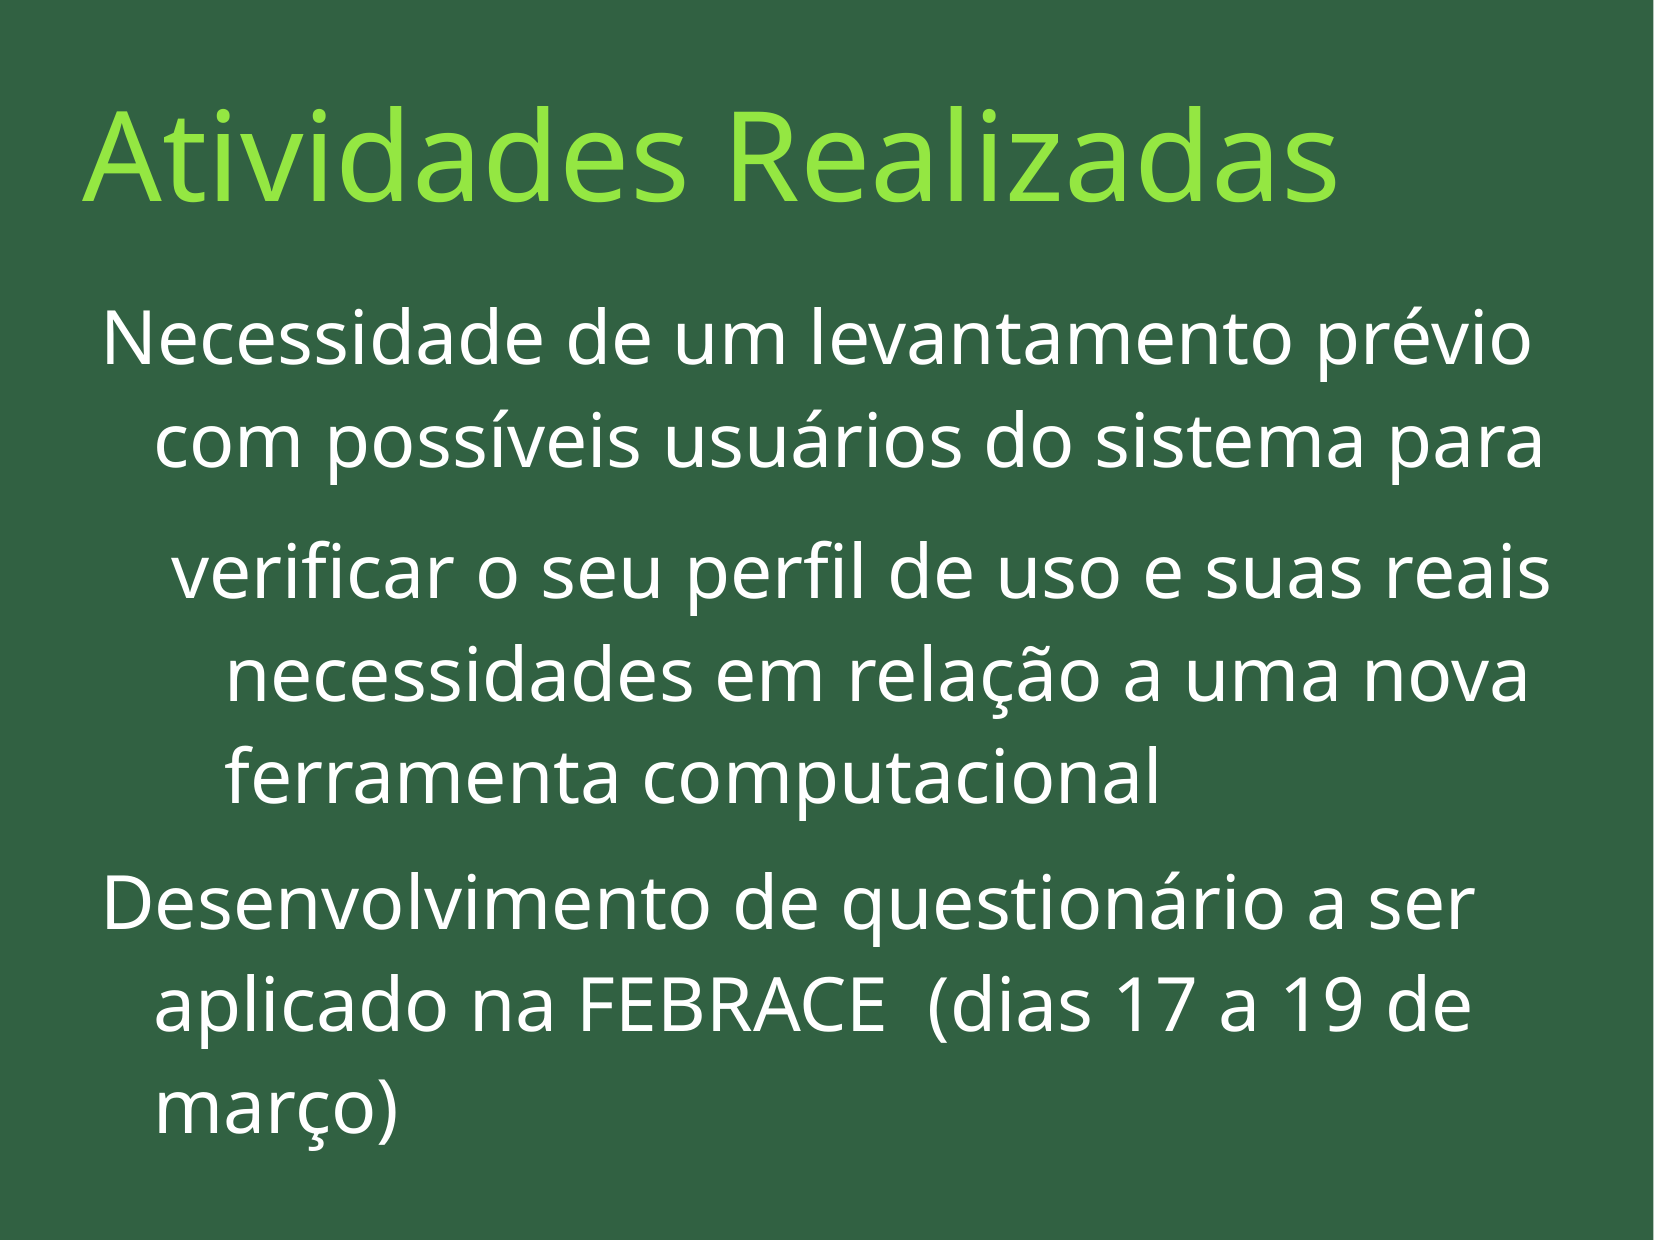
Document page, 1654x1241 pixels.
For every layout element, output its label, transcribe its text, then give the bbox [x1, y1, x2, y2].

title Atividades Realizadas [82, 49, 1571, 257]
list Necessidade de um levantamento prévio com possíveis usuários do sistema para verificar o seu perfil de uso e suas reais necessidades em relação a uma nova ferramenta computacional Desenvolvimento de questionário a ser aplicado na FEBRACE (dias 17 a 19 de março) [82, 284, 1571, 1061]
